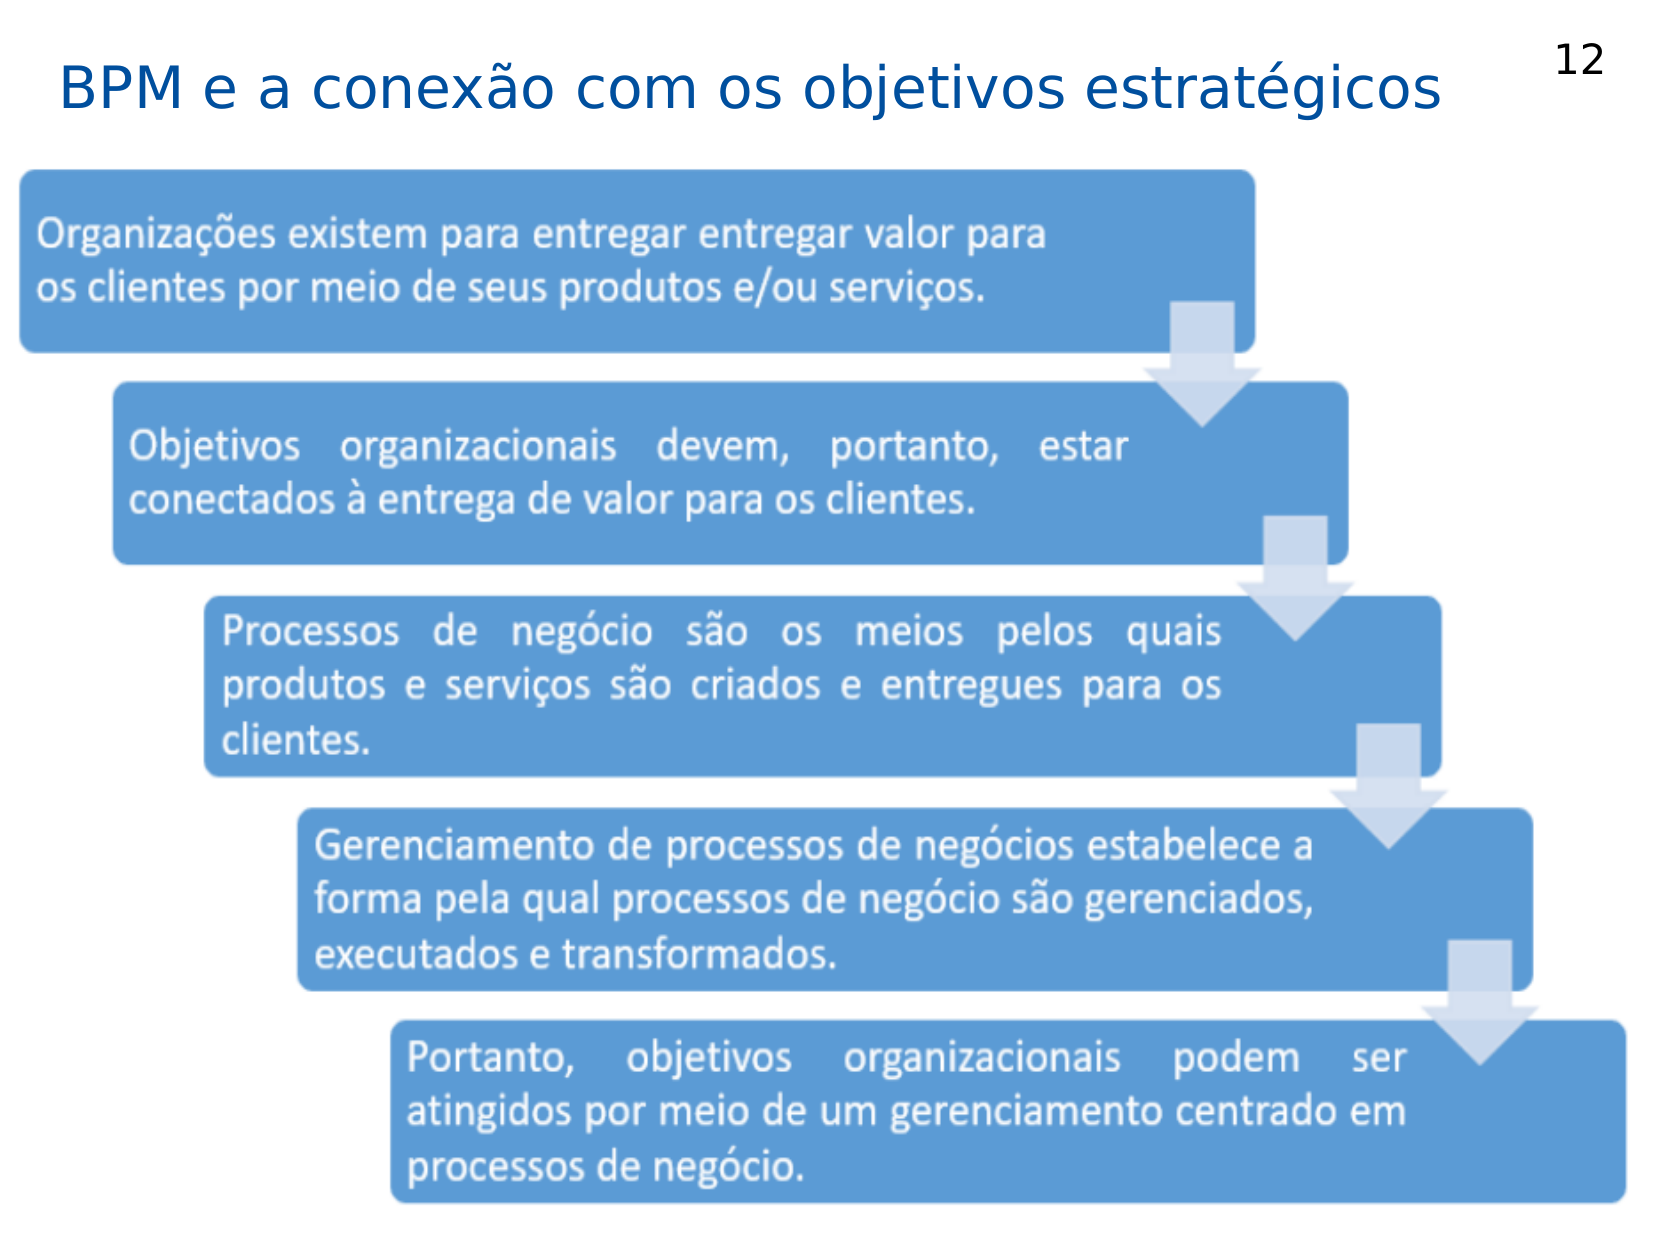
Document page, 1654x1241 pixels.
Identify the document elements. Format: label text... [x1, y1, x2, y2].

title BPM e a conexão com os objetivos estratégicos [59, 10, 1506, 166]
picture [16, 166, 1635, 1211]
